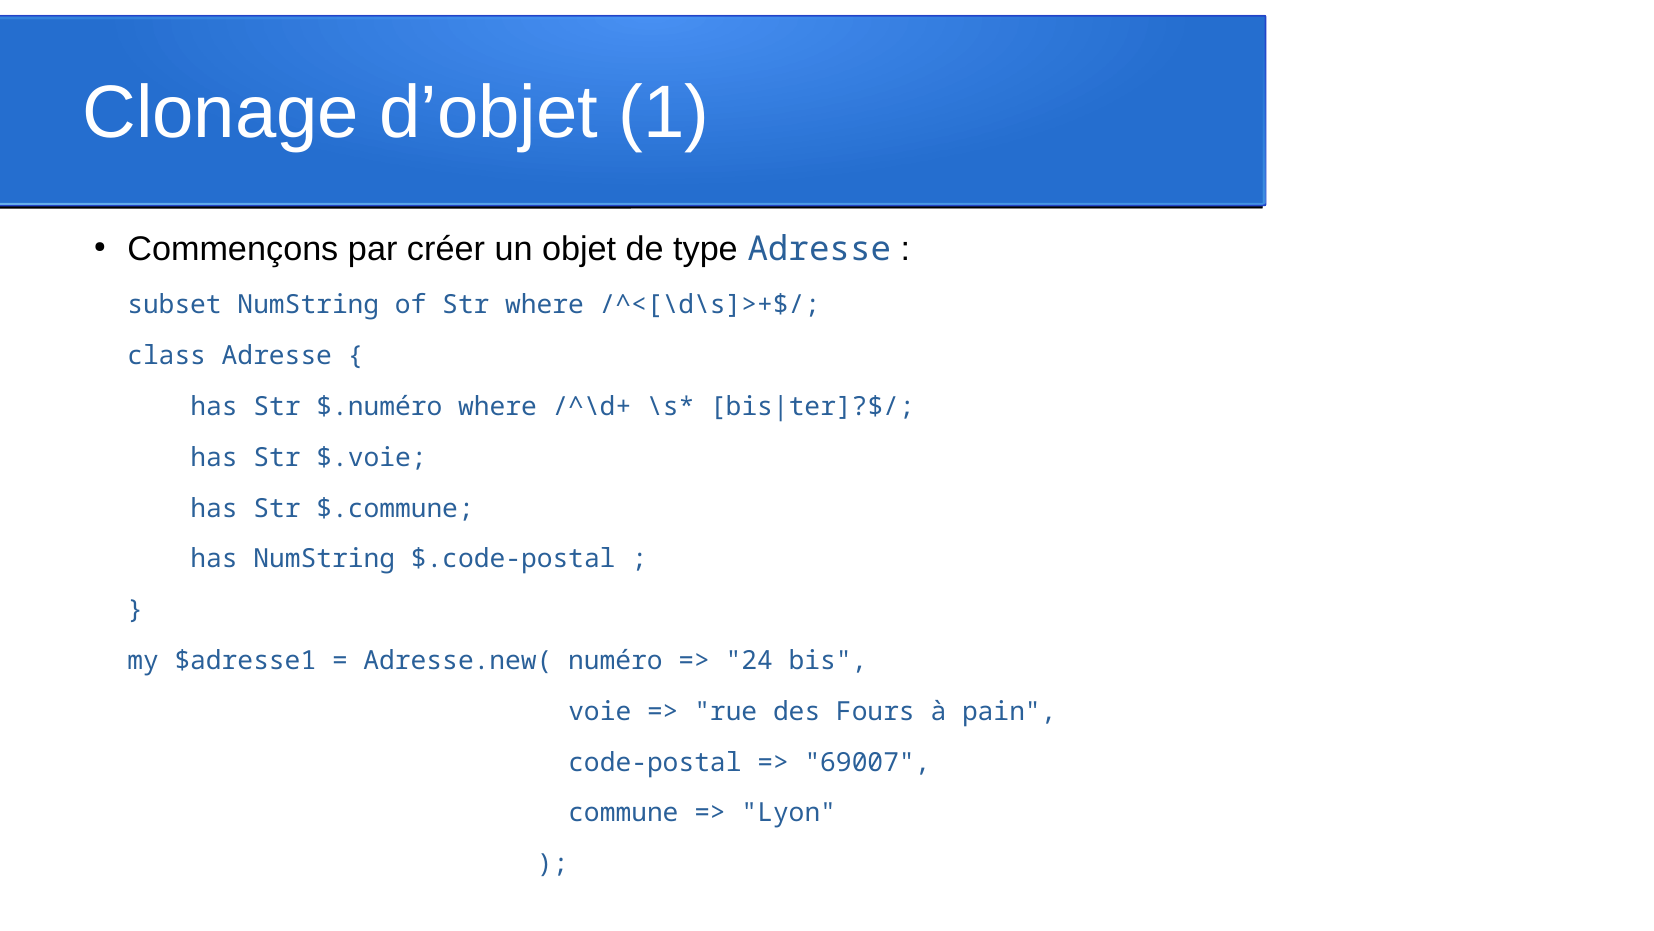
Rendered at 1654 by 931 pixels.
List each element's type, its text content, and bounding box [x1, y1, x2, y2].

list Commençons par créer un objet de type Adresse : subset NumString of Str where /^<[\d\s]>+$/; class Adresse { has Str $.numéro where /^\d+ \s* [bis|ter]?$/; has Str $.voie; has Str $.commune; has NumString $.code-postal ; } my $adresse1 = Adresse.new( numéro => "24 bis", voie => "rue des Fours à pain", code-postal => "69007", commune => "Lyon" ); [82, 224, 1571, 886]
picture [0, 13, 1270, 212]
title Clonage d’objet (1) [82, 35, 1235, 189]
